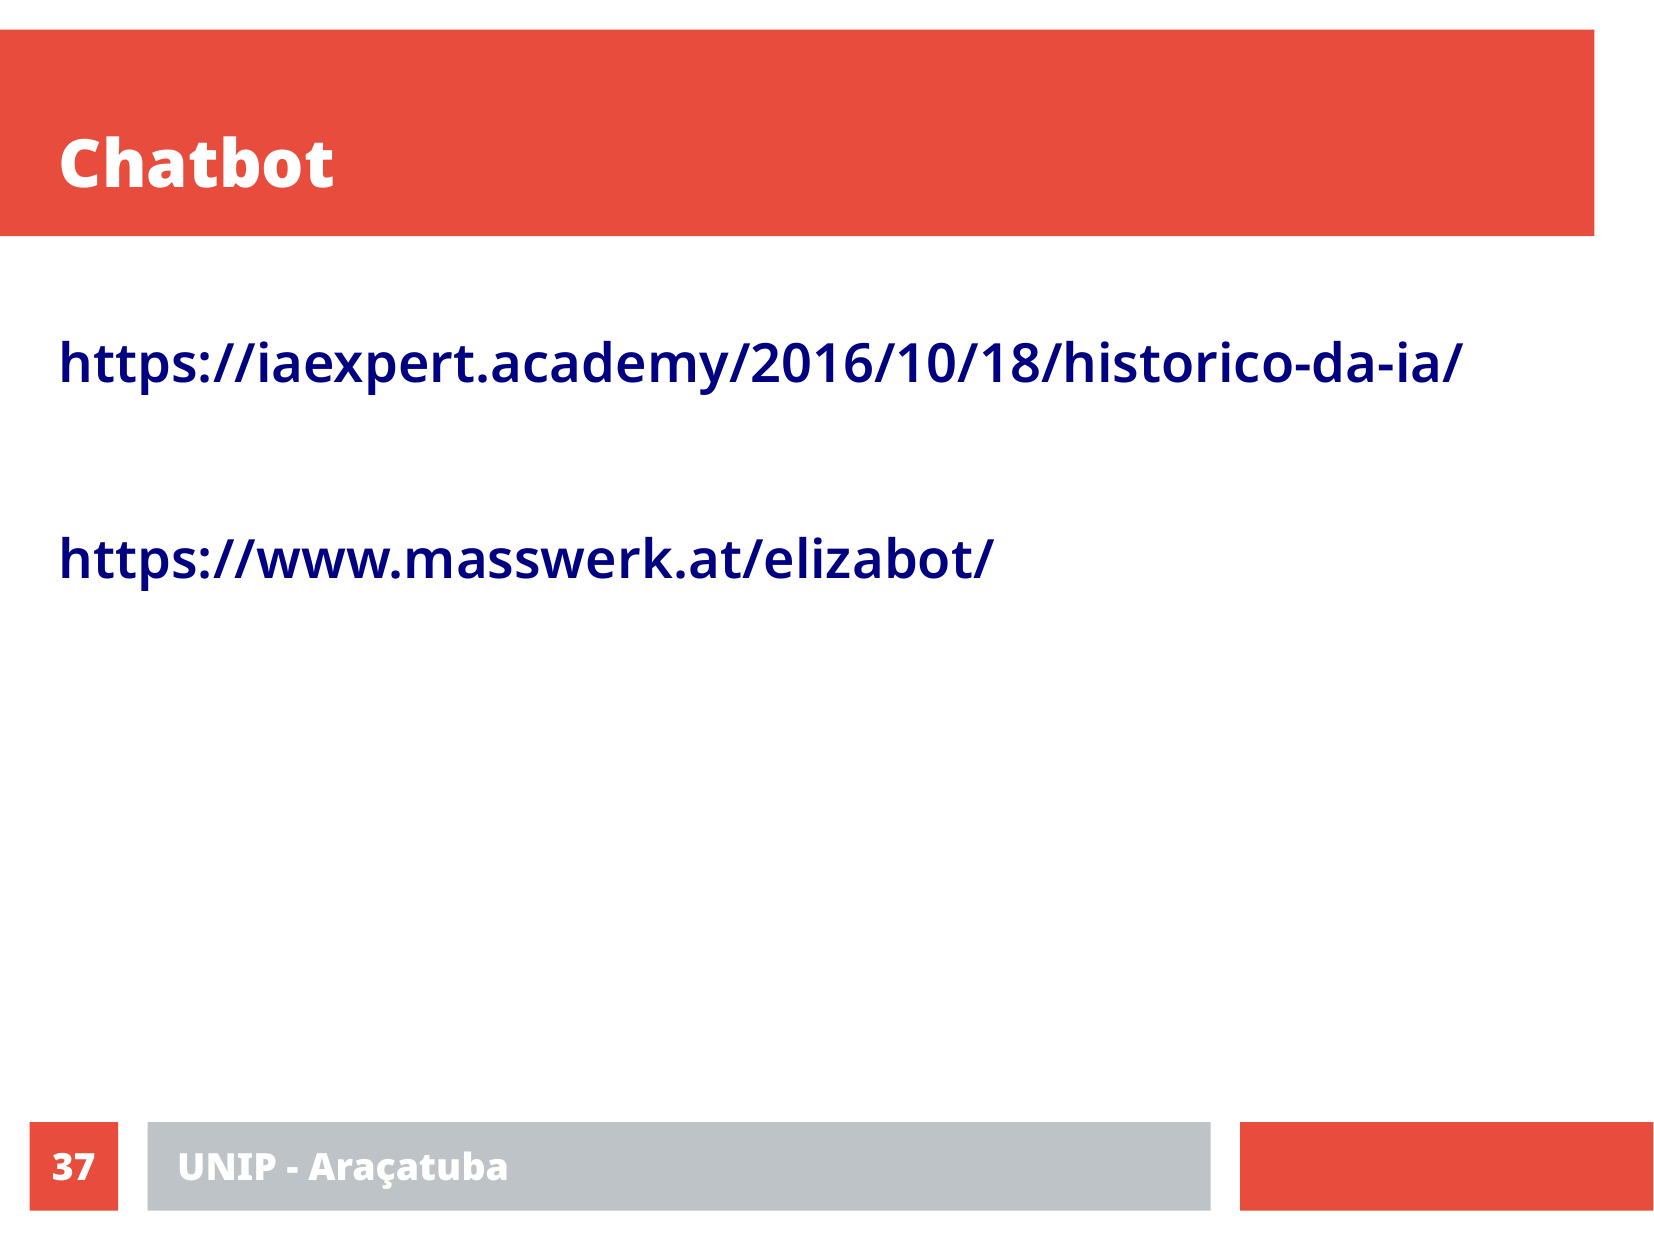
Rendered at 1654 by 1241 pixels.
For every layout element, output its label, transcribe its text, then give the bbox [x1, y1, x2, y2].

title Chatbot [59, 59, 1595, 207]
list https://iaexpert.academy/2016/10/18/historico-da-ia/ https://www.masswerk.at/elizabot/ [59, 324, 1565, 1093]
